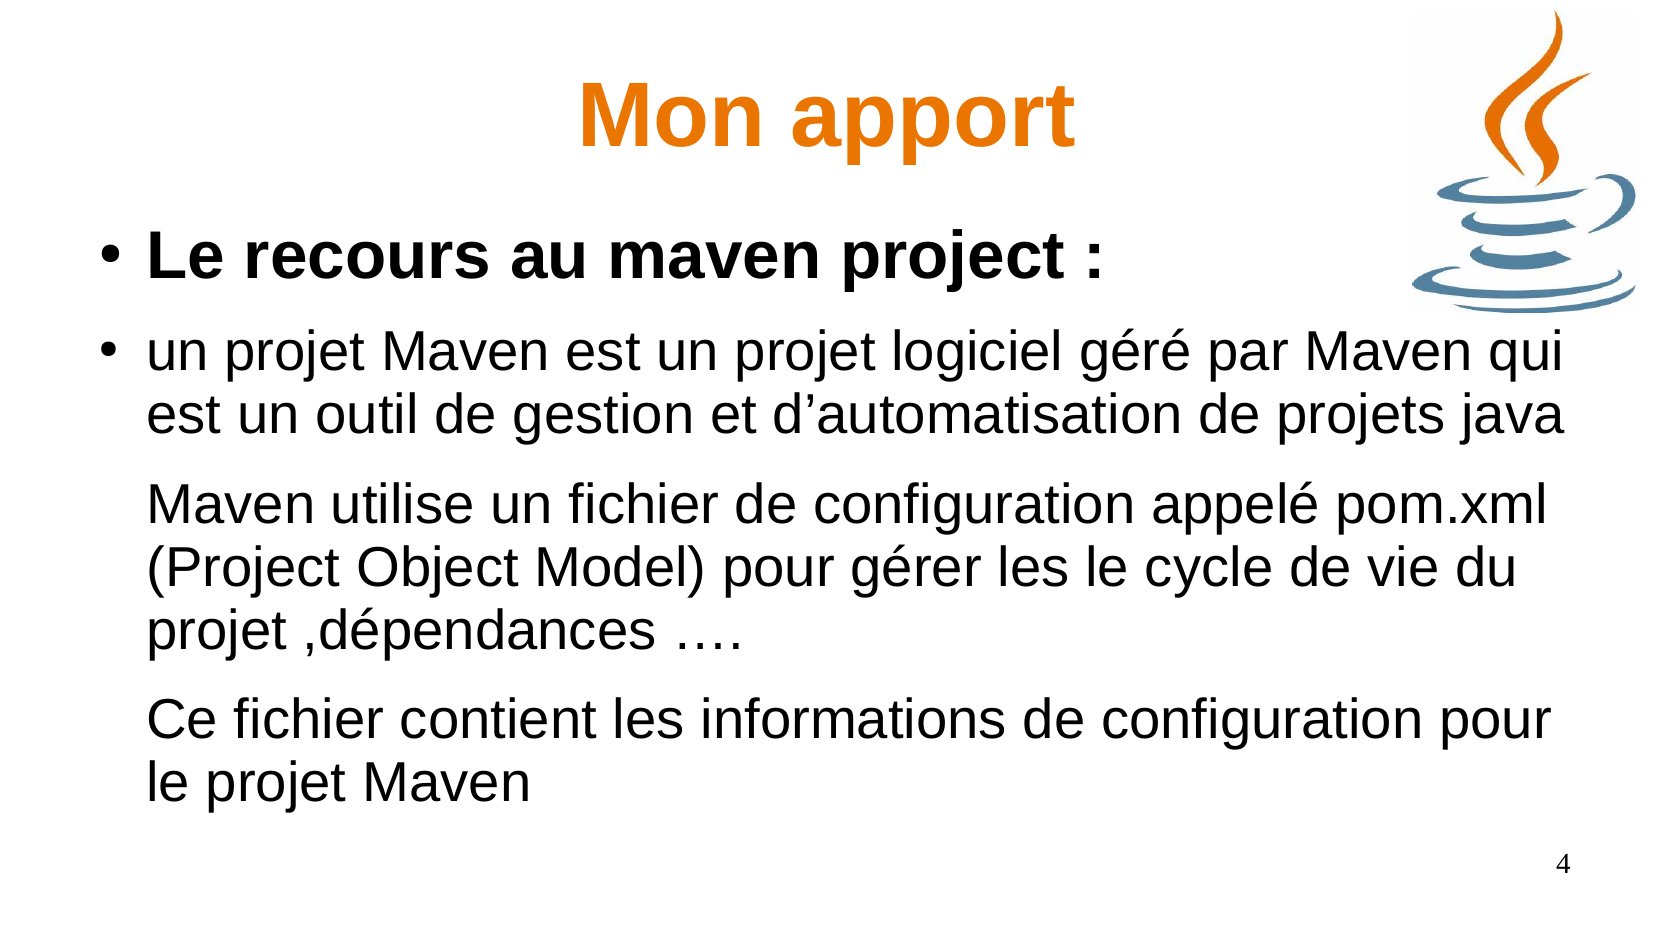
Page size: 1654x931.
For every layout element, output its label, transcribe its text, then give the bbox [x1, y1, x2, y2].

title Mon apport [82, 37, 1412, 193]
list Le recours au maven project : un projet Maven est un projet logiciel géré par Maven qui est un outil de gestion et d’automatisation de projets java Maven utilise un fichier de configuration appelé pom.xml (Project Object Model) pour gérer les le cycle de vie du projet ,dépendances …. Ce fichier contient les informations de configuration pour le projet Maven [82, 217, 1571, 864]
picture [1412, 10, 1636, 313]
